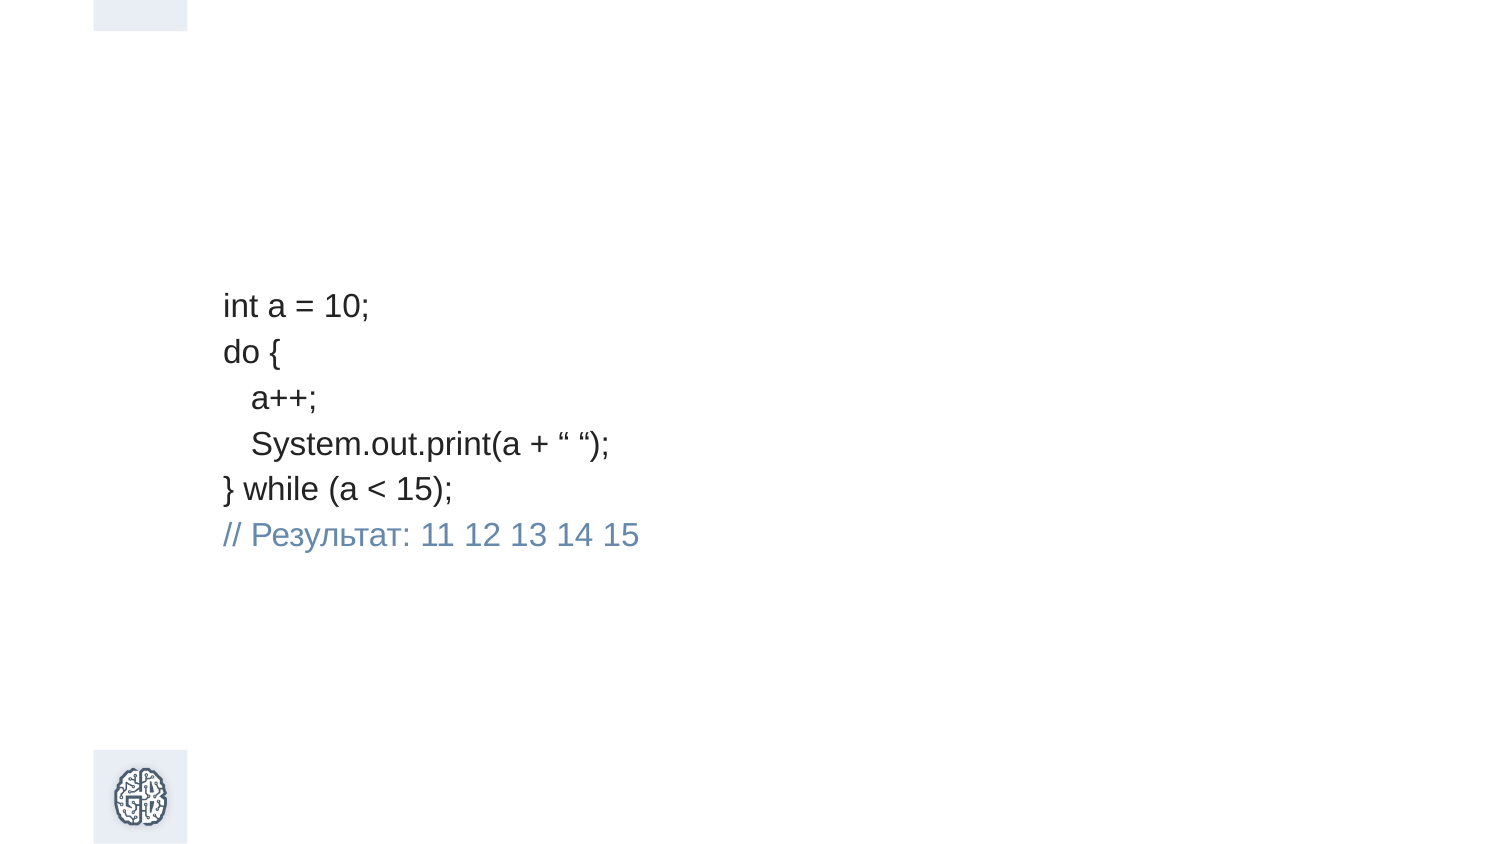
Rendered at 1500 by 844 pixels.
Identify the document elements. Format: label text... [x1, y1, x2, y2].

text_box int a = 10; do { a++; System.out.print(a + “ “); } while (a < 15); // Результат: 11 12 13 14 15 [187, 181, 1312, 697]
picture [106, 760, 175, 834]
